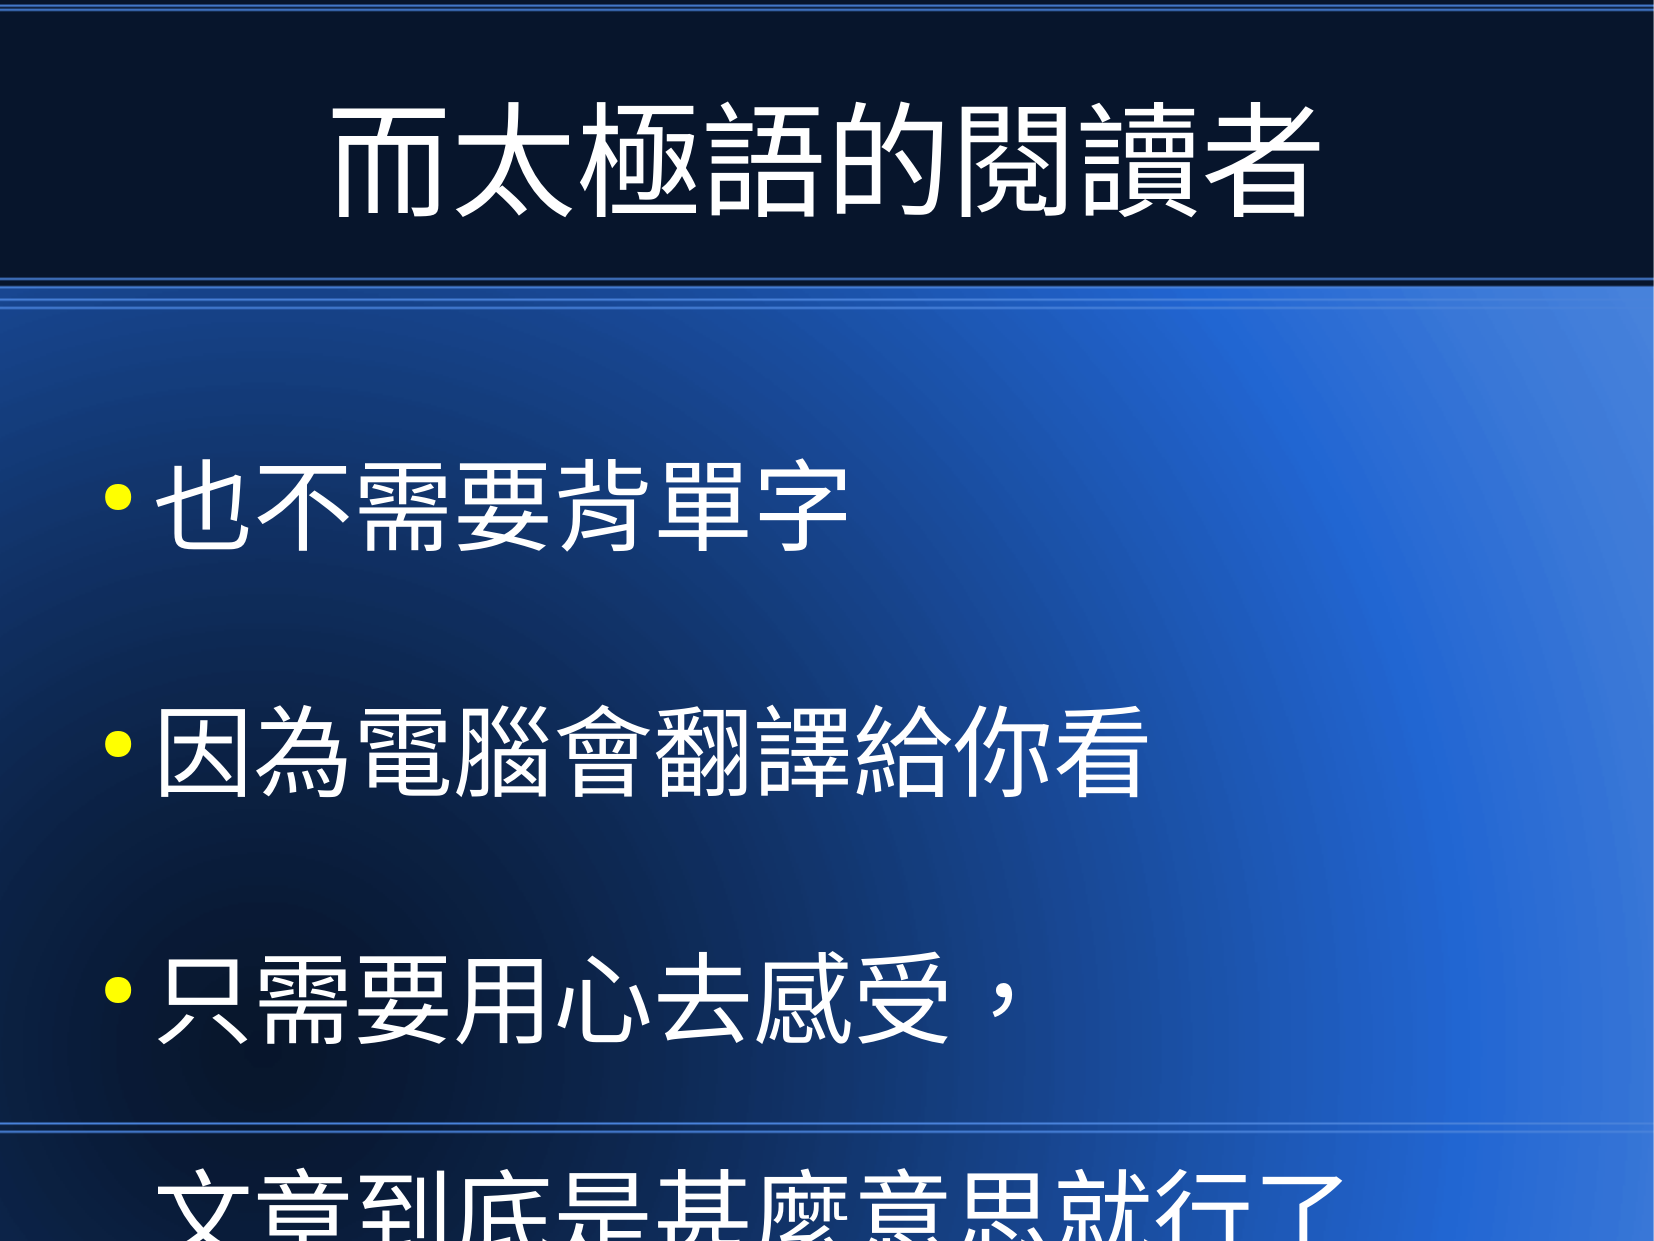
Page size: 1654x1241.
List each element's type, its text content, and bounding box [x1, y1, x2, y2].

list 也不需要背單字 因為電腦會翻譯給你看 只需要用心去感受， 文章到底是甚麼意思就行了 [82, 355, 1571, 1241]
picture [0, 0, 1654, 1241]
title 而太極語的閱讀者 [82, 49, 1571, 257]
